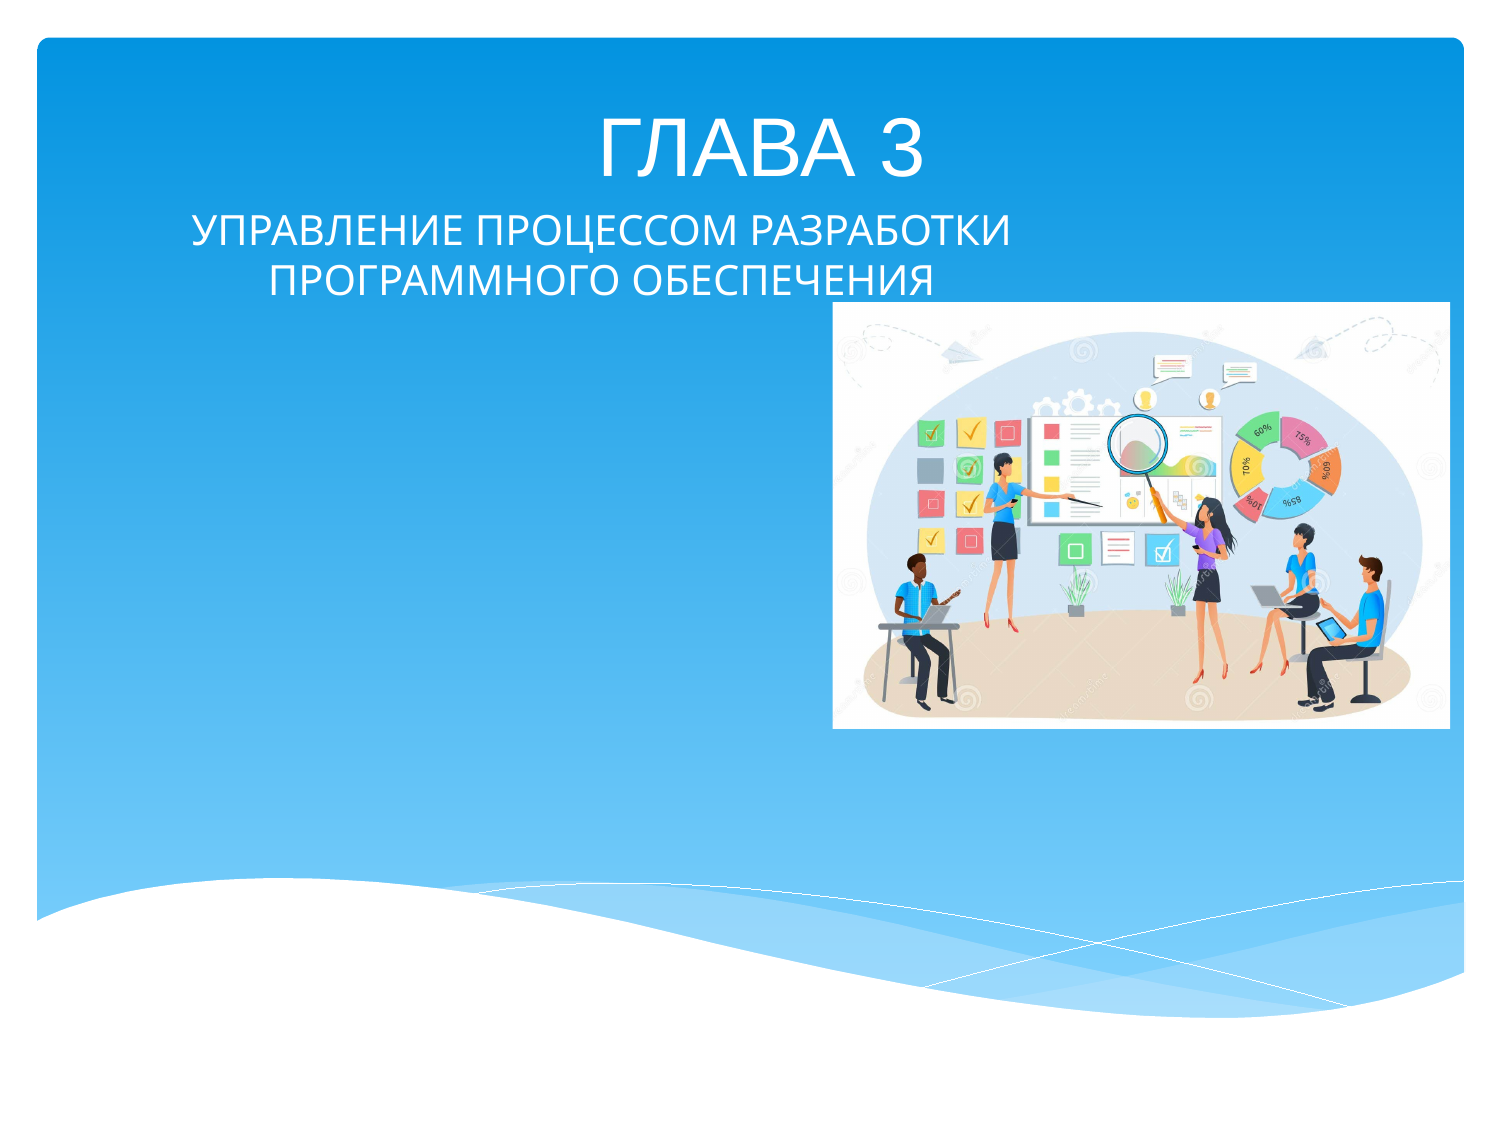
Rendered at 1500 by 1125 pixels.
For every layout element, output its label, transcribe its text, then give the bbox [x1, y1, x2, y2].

picture [832, 302, 1451, 729]
title ГЛАВА 3 [123, 78, 1399, 202]
subtitle УПРАВЛЕНИЕ ПРОЦЕССОМ РАЗРАБОТКИ ПРОГРАММНОГО ОБЕСПЕЧЕНИЯ [76, 196, 1127, 438]
